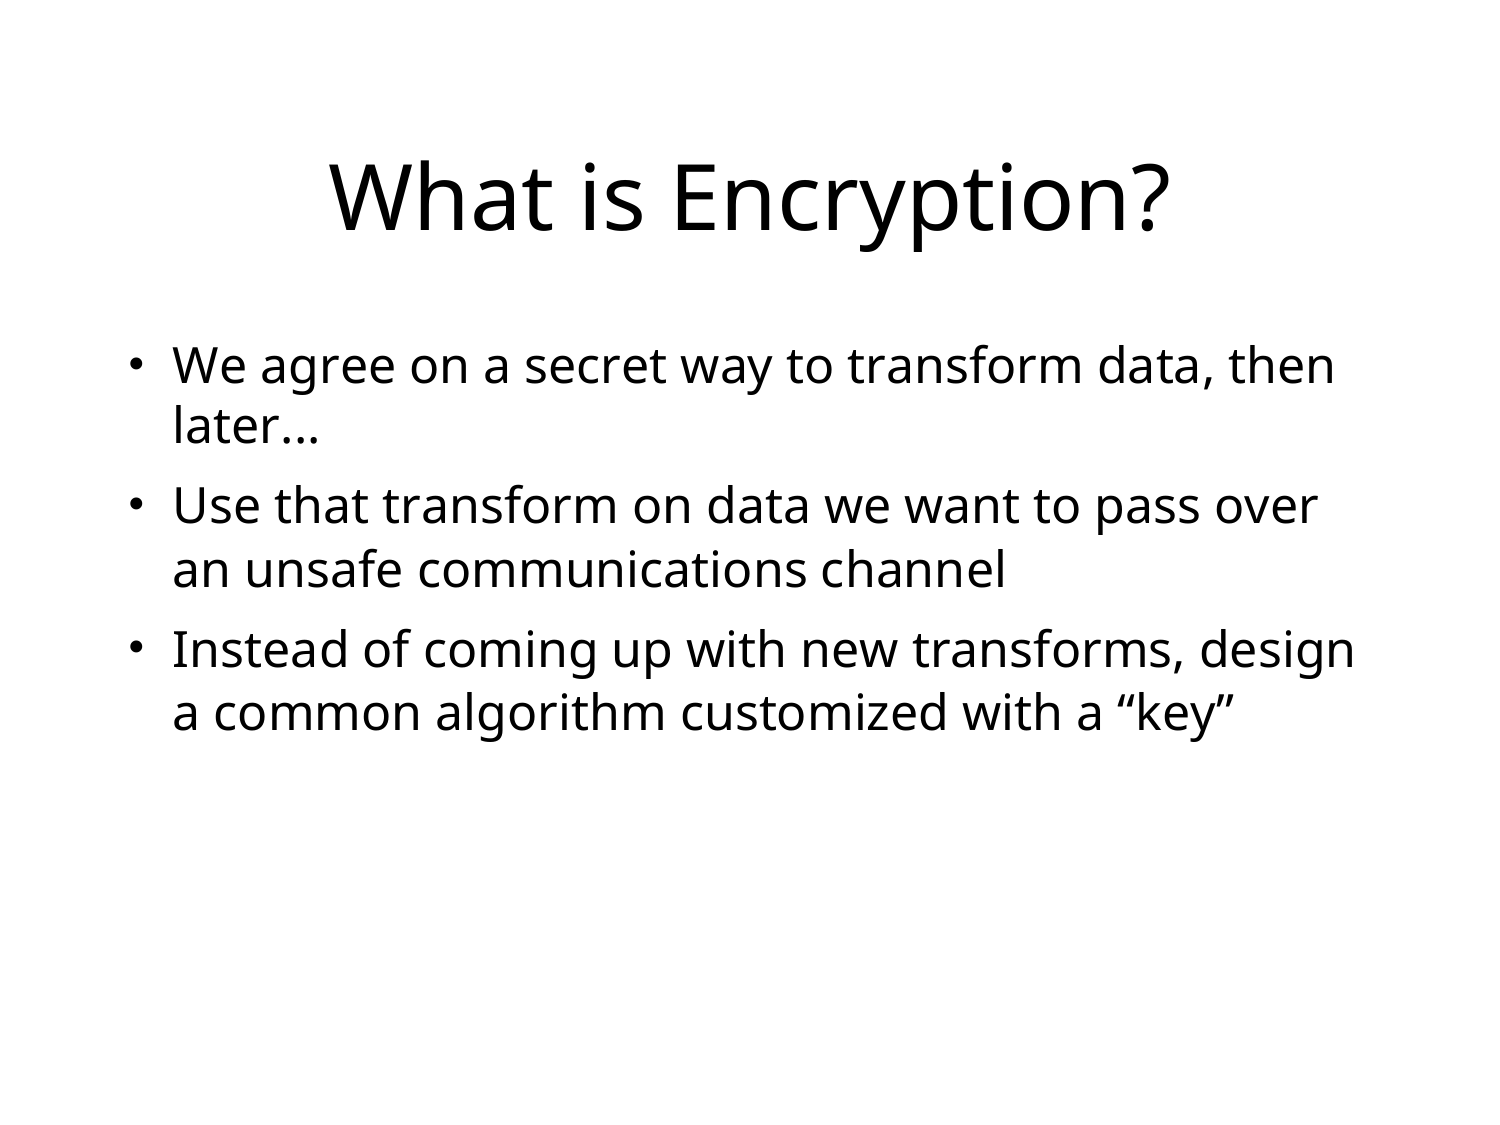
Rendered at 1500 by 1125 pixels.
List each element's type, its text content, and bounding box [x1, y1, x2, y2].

title What is Encryption? [112, 99, 1388, 288]
list We agree on a secret way to transform data, then later... Use that transform on data we want to pass over an unsafe communications channel Instead of coming up with new transforms, design a common algorithm customized with a “key” [112, 324, 1388, 1046]
